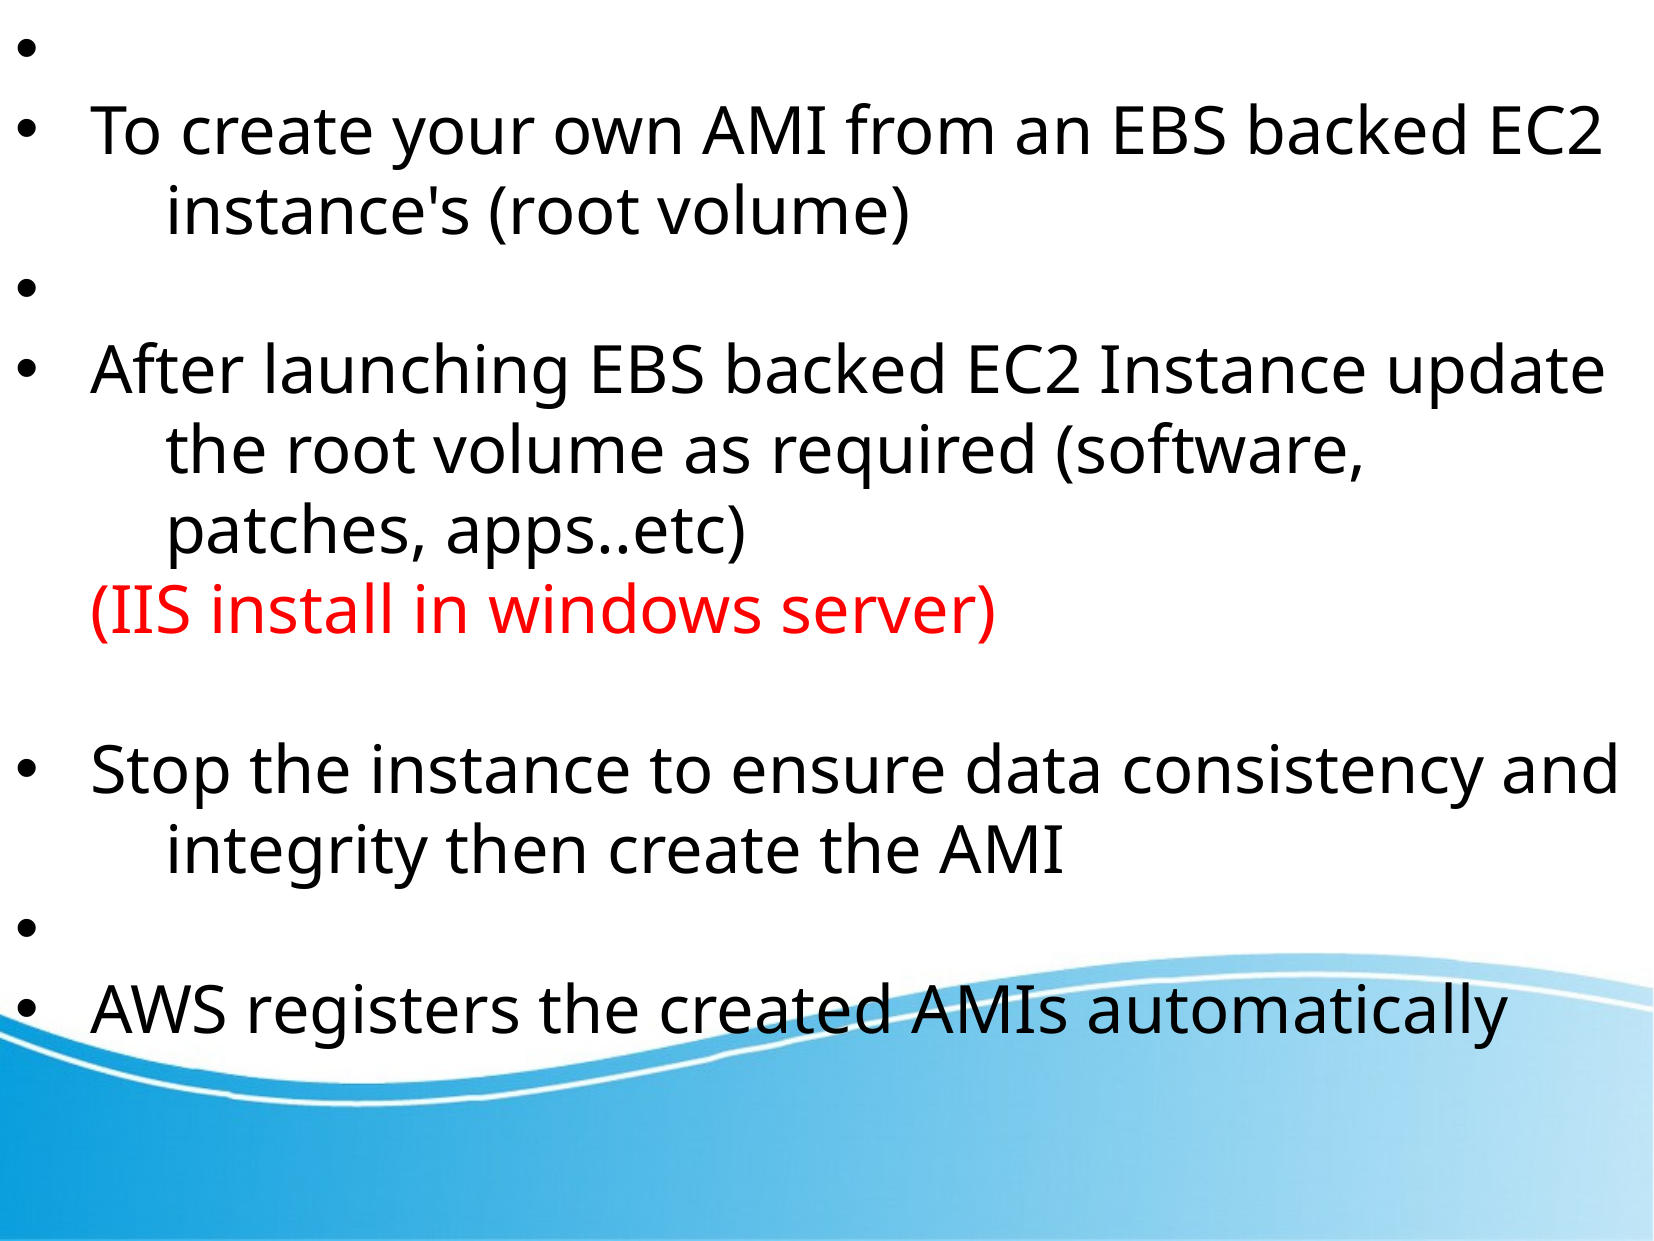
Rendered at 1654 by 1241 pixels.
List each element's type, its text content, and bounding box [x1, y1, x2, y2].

text_box To create your own AMI from an EBS backed EC2 instance's (root volume) After launching EBS backed EC2 Instance update the root volume as required (software, patches, apps..etc) (IIS install in windows server) Stop the instance to ensure data consistency and integrity then create the AMI AWS registers the created AMIs automatically [0, 0, 1654, 985]
